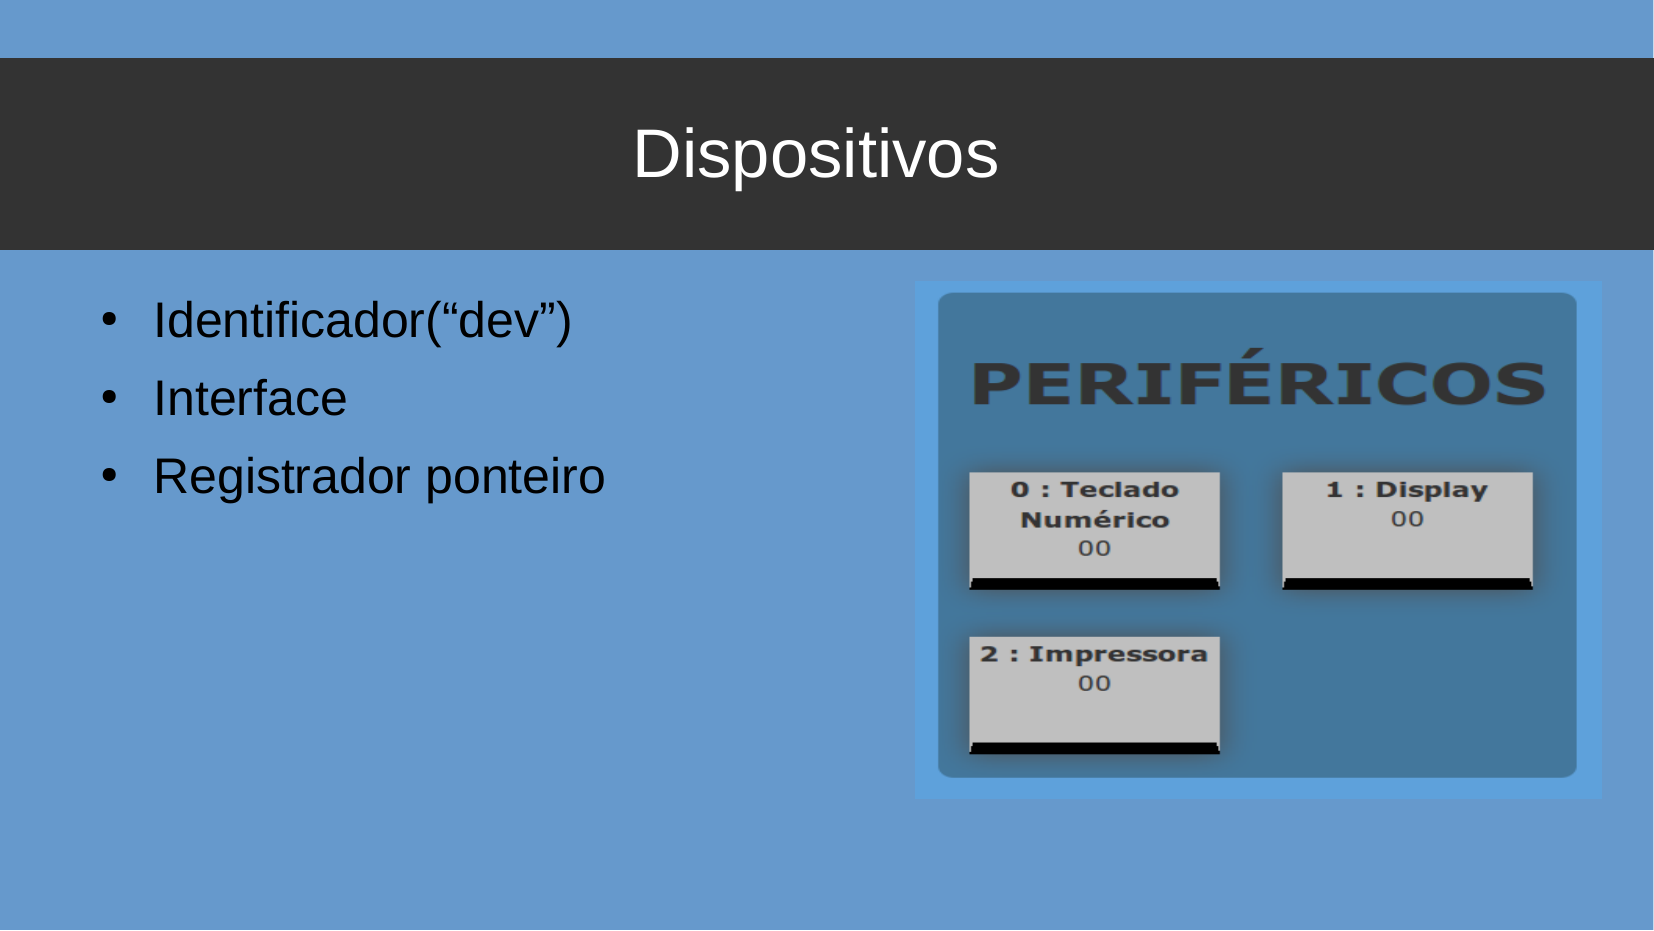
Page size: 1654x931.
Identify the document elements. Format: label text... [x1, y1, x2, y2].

picture [915, 281, 1602, 799]
list Identificador(“dev”) Interface Registrador ponteiro [82, 292, 1571, 889]
title Dispositivos [72, 69, 1561, 239]
text_box [0, 58, 1654, 250]
